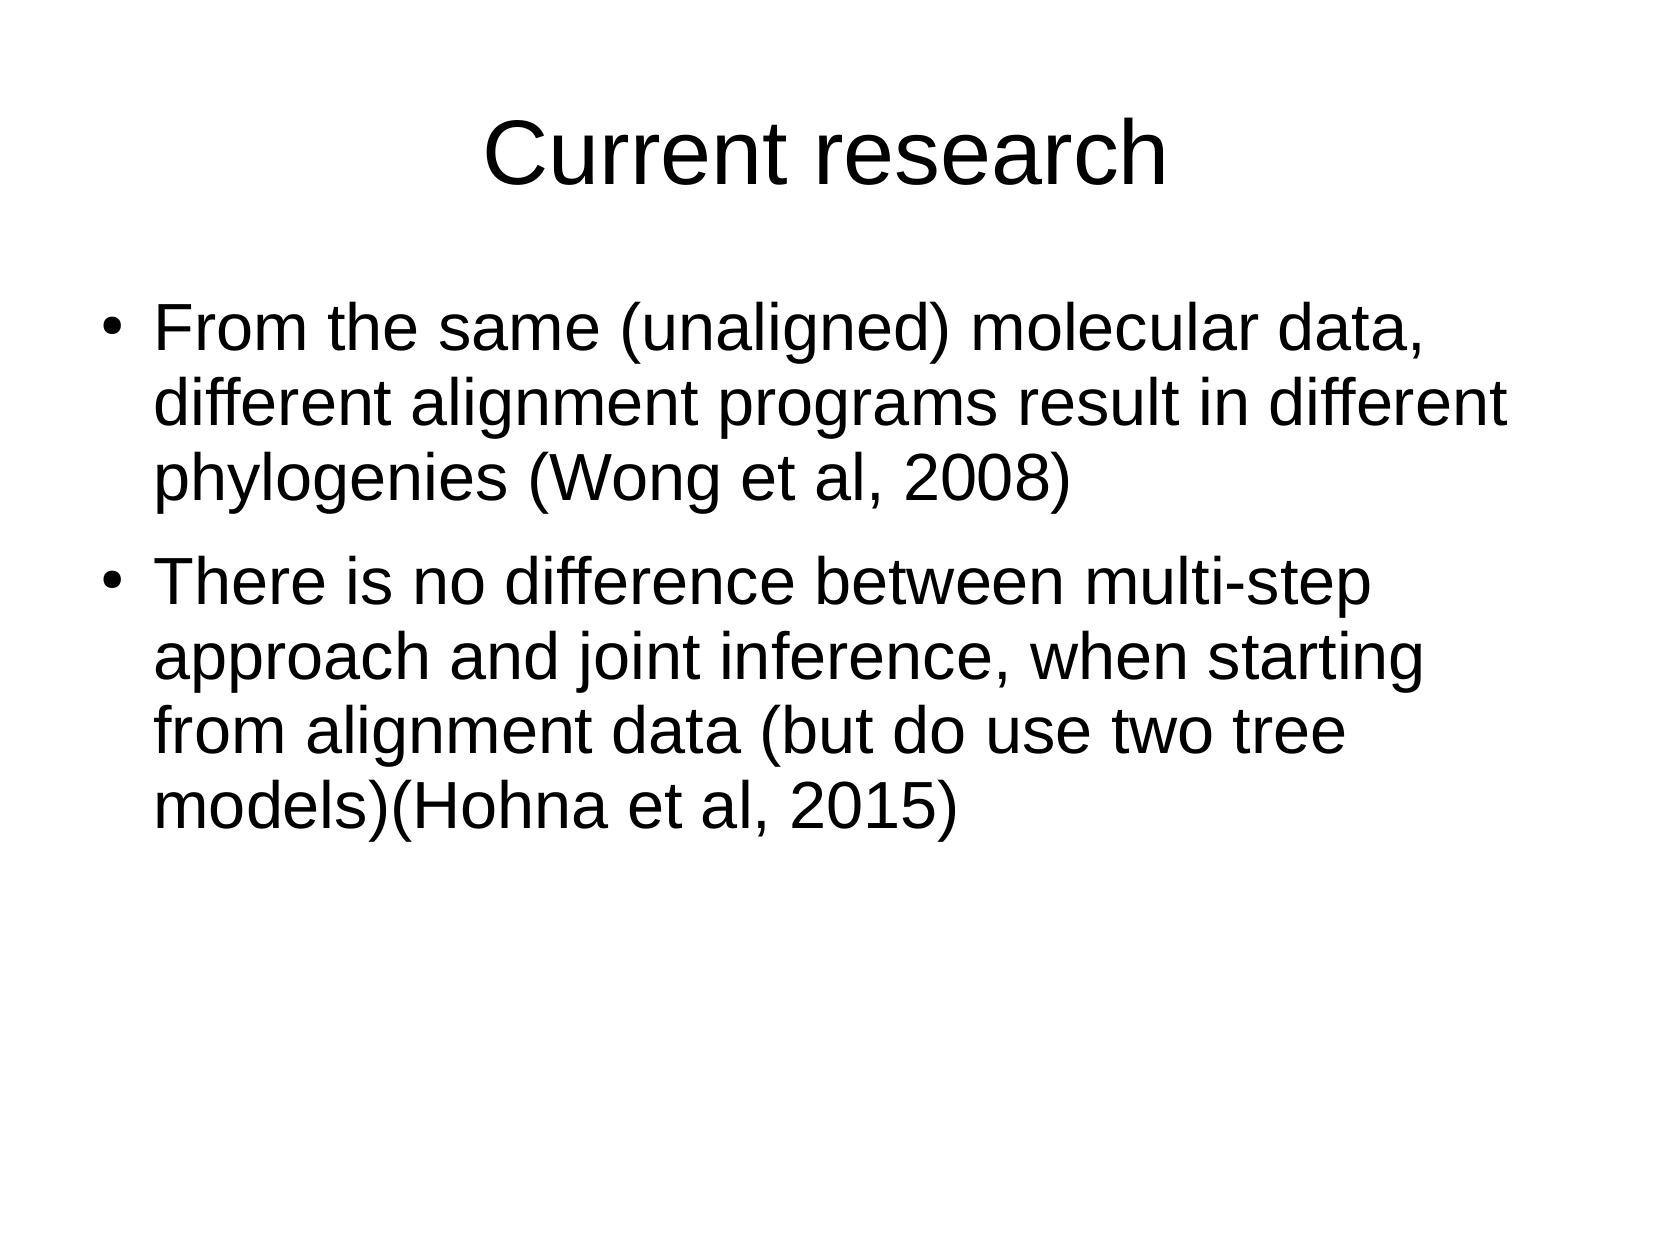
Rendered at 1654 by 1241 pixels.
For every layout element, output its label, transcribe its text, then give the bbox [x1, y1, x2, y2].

list From the same (unaligned) molecular data, different alignment programs result in different phylogenies (Wong et al, 2008) There is no difference between multi-step approach and joint inference, when starting from alignment data (but do use two tree models)(Hohna et al, 2015) [82, 290, 1571, 1010]
title Current research [82, 49, 1571, 257]
